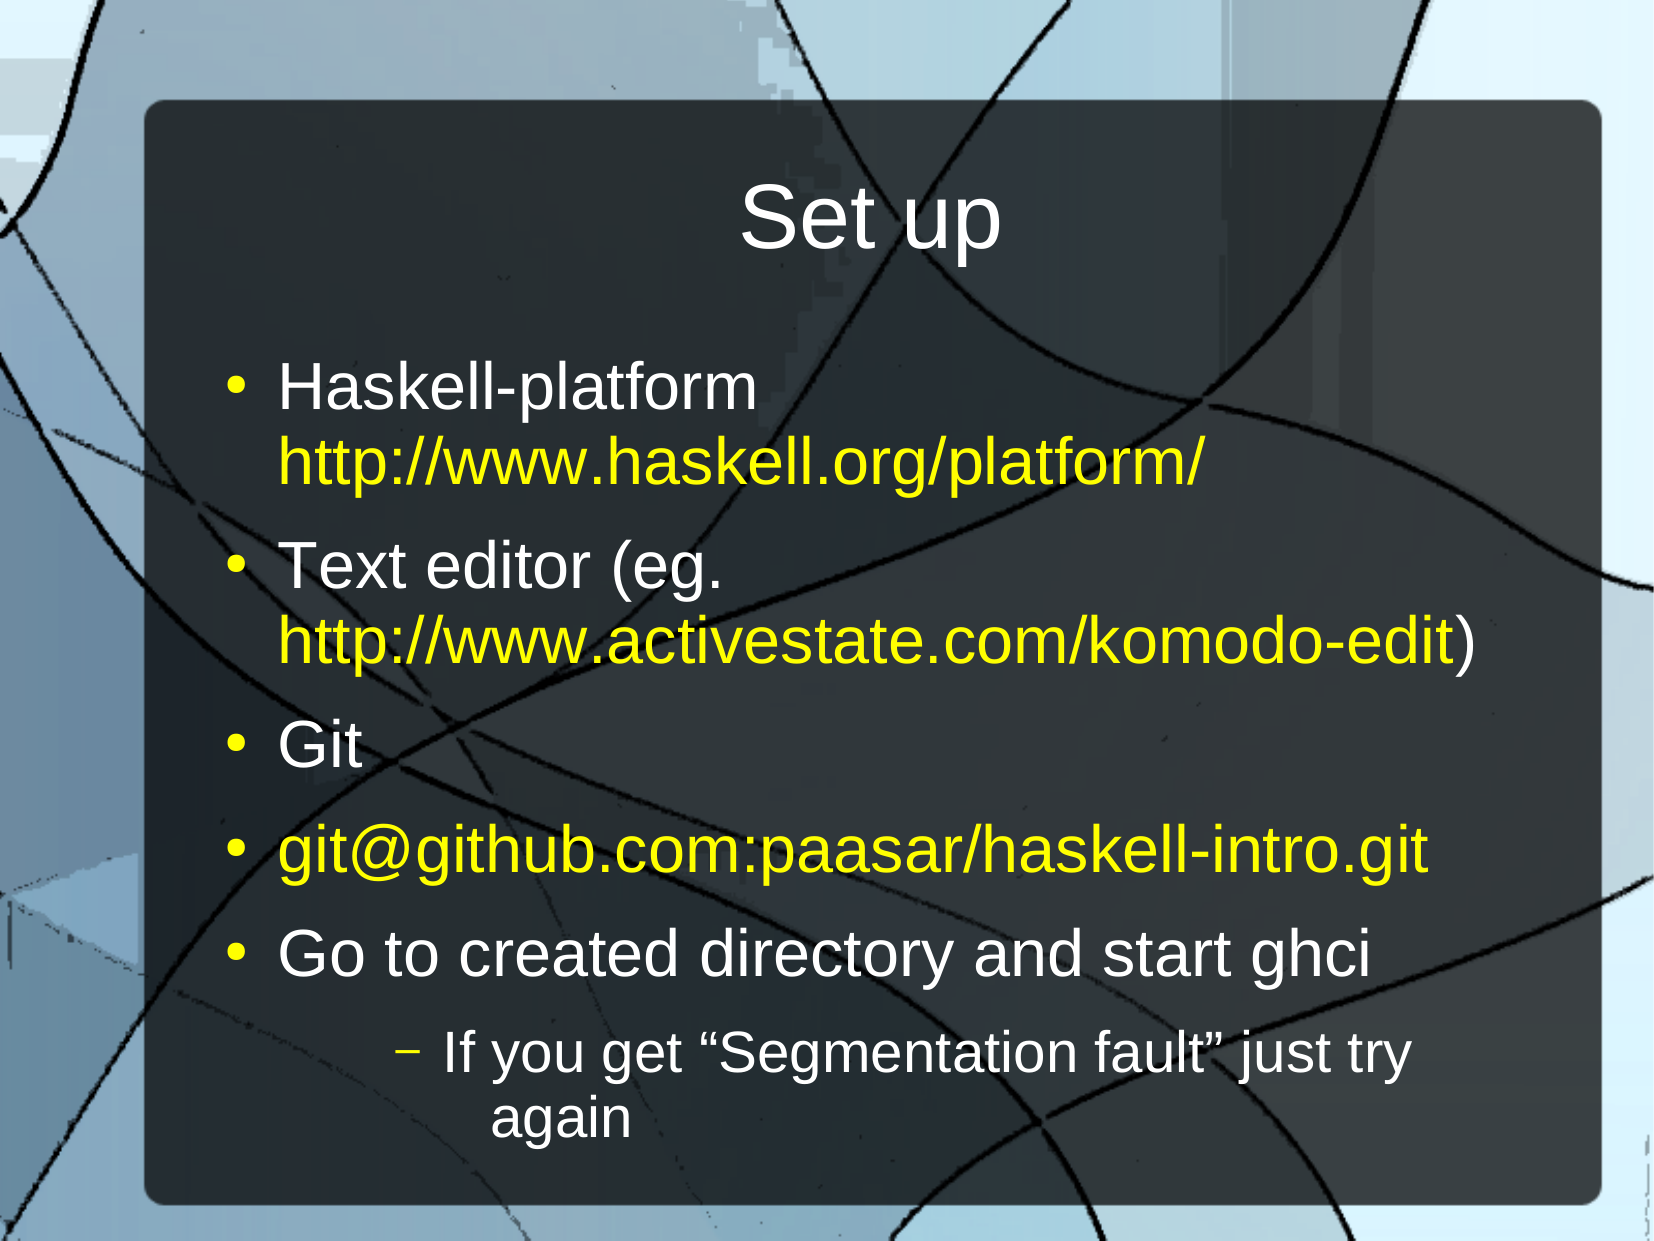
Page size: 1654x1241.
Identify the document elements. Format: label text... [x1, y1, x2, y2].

list Haskell-platformhttp://www.haskell.org/platform/ Text editor (eg. http://www.activestate.com/komodo-edit) Git git@github.com:paasar/haskell-intro.git Go to created directory and start ghci If you get “Segmentation fault” just try again [206, 349, 1571, 1168]
title Set up [159, 108, 1583, 325]
picture [0, 0, 1654, 1241]
